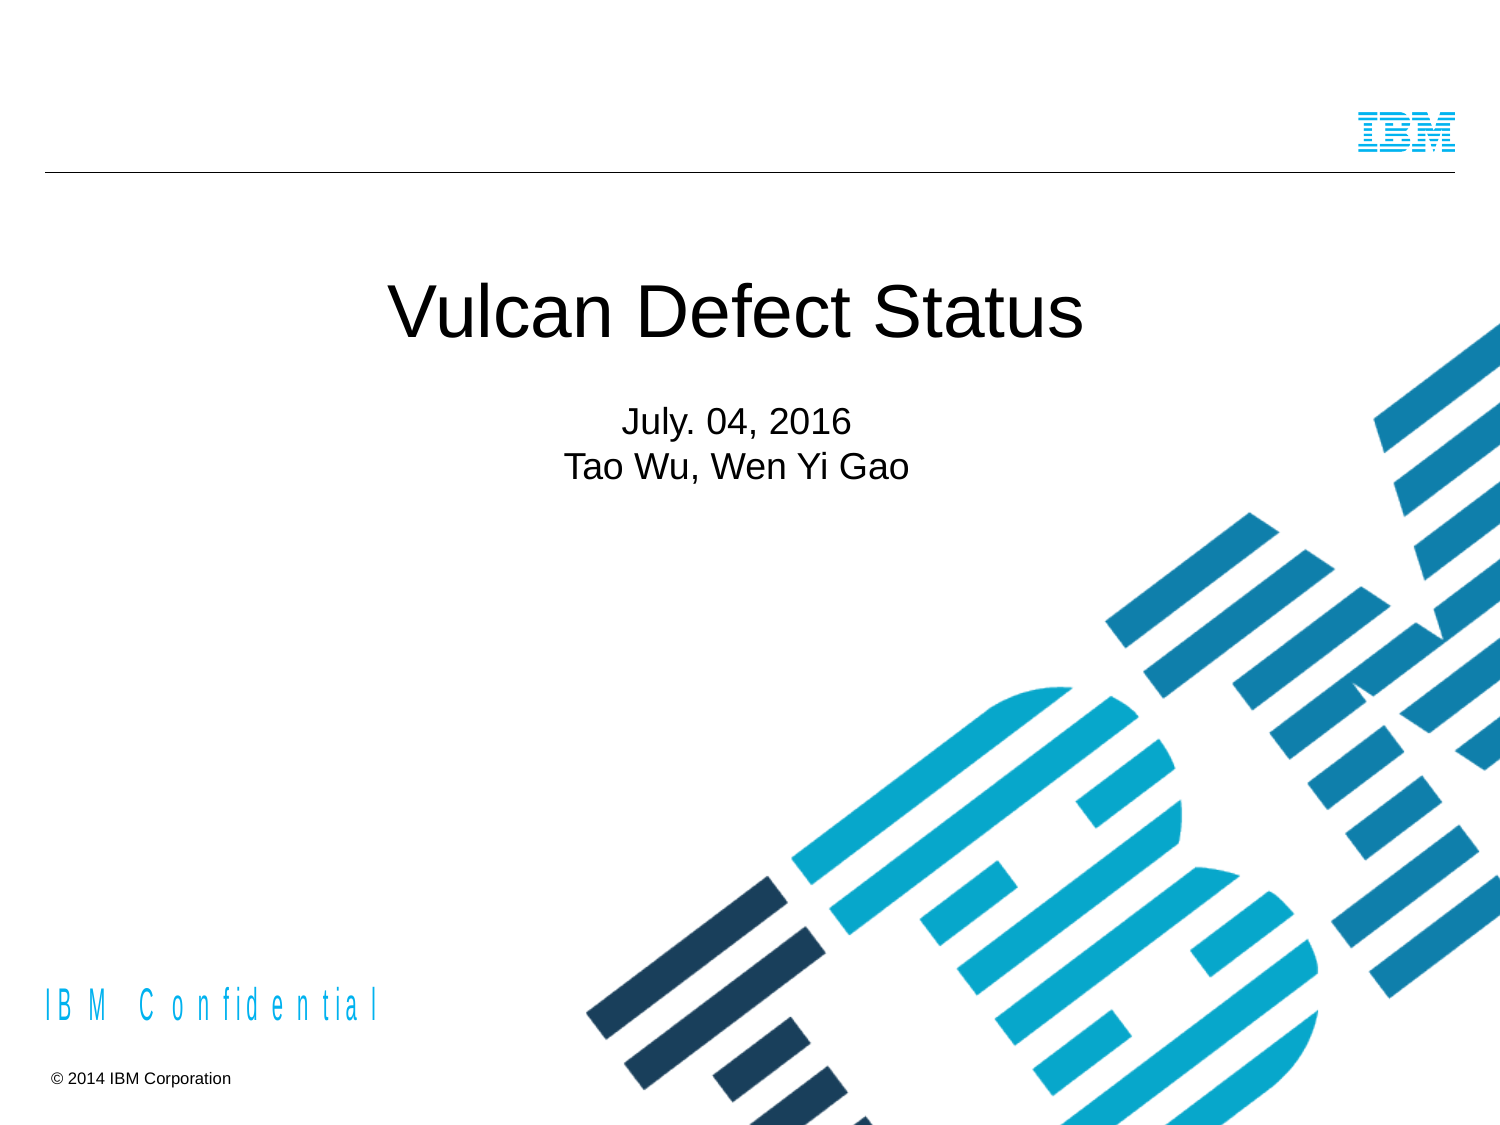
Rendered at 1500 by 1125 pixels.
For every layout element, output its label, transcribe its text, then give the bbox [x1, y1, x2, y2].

picture [29, 972, 400, 1040]
picture [1358, 112, 1455, 152]
picture [585, 308, 1500, 1125]
title Vulcan Defect Status July. 04, 2016 Tao Wu, Wen Yi Gao [22, 196, 1416, 554]
